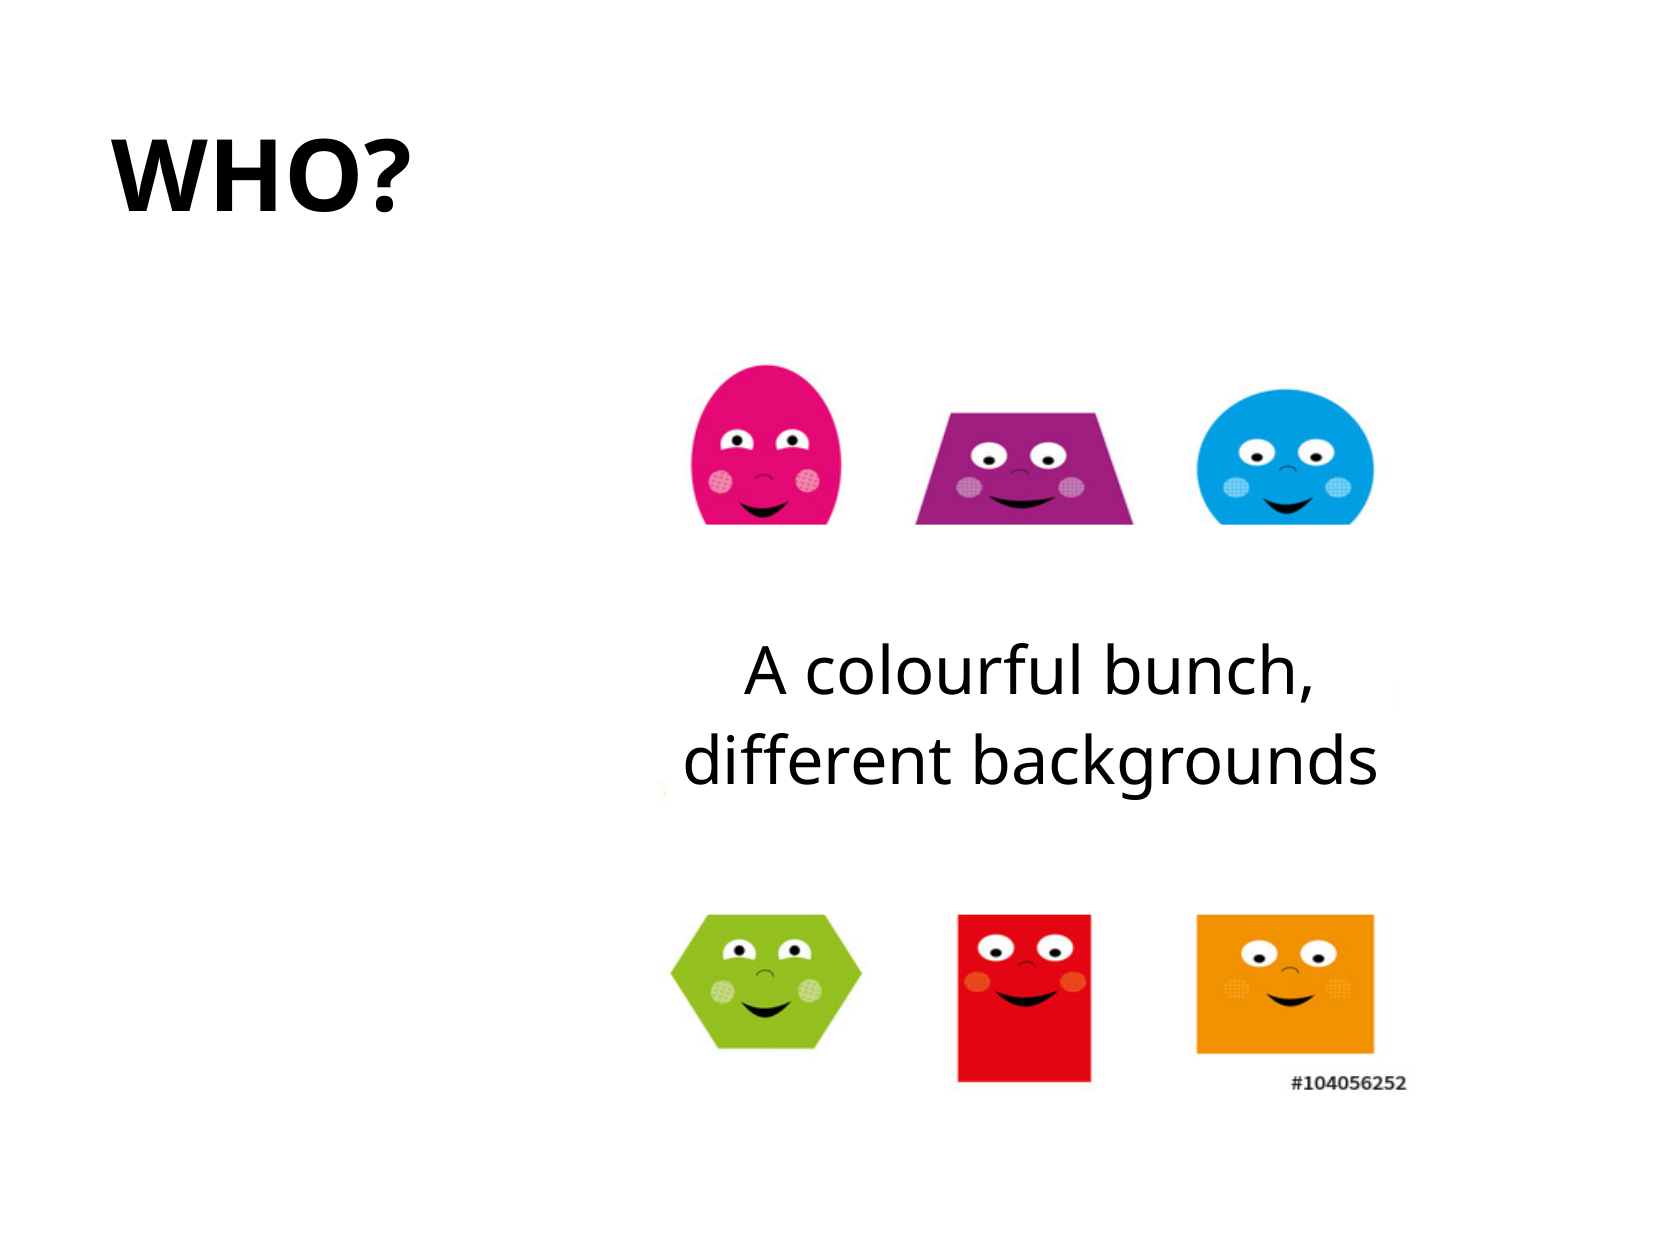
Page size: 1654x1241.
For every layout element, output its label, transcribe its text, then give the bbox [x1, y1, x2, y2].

picture [620, 348, 1417, 1099]
text_box WHO? [96, 96, 1350, 307]
text_box A colourful bunch, different backgrounds [665, 524, 1397, 915]
